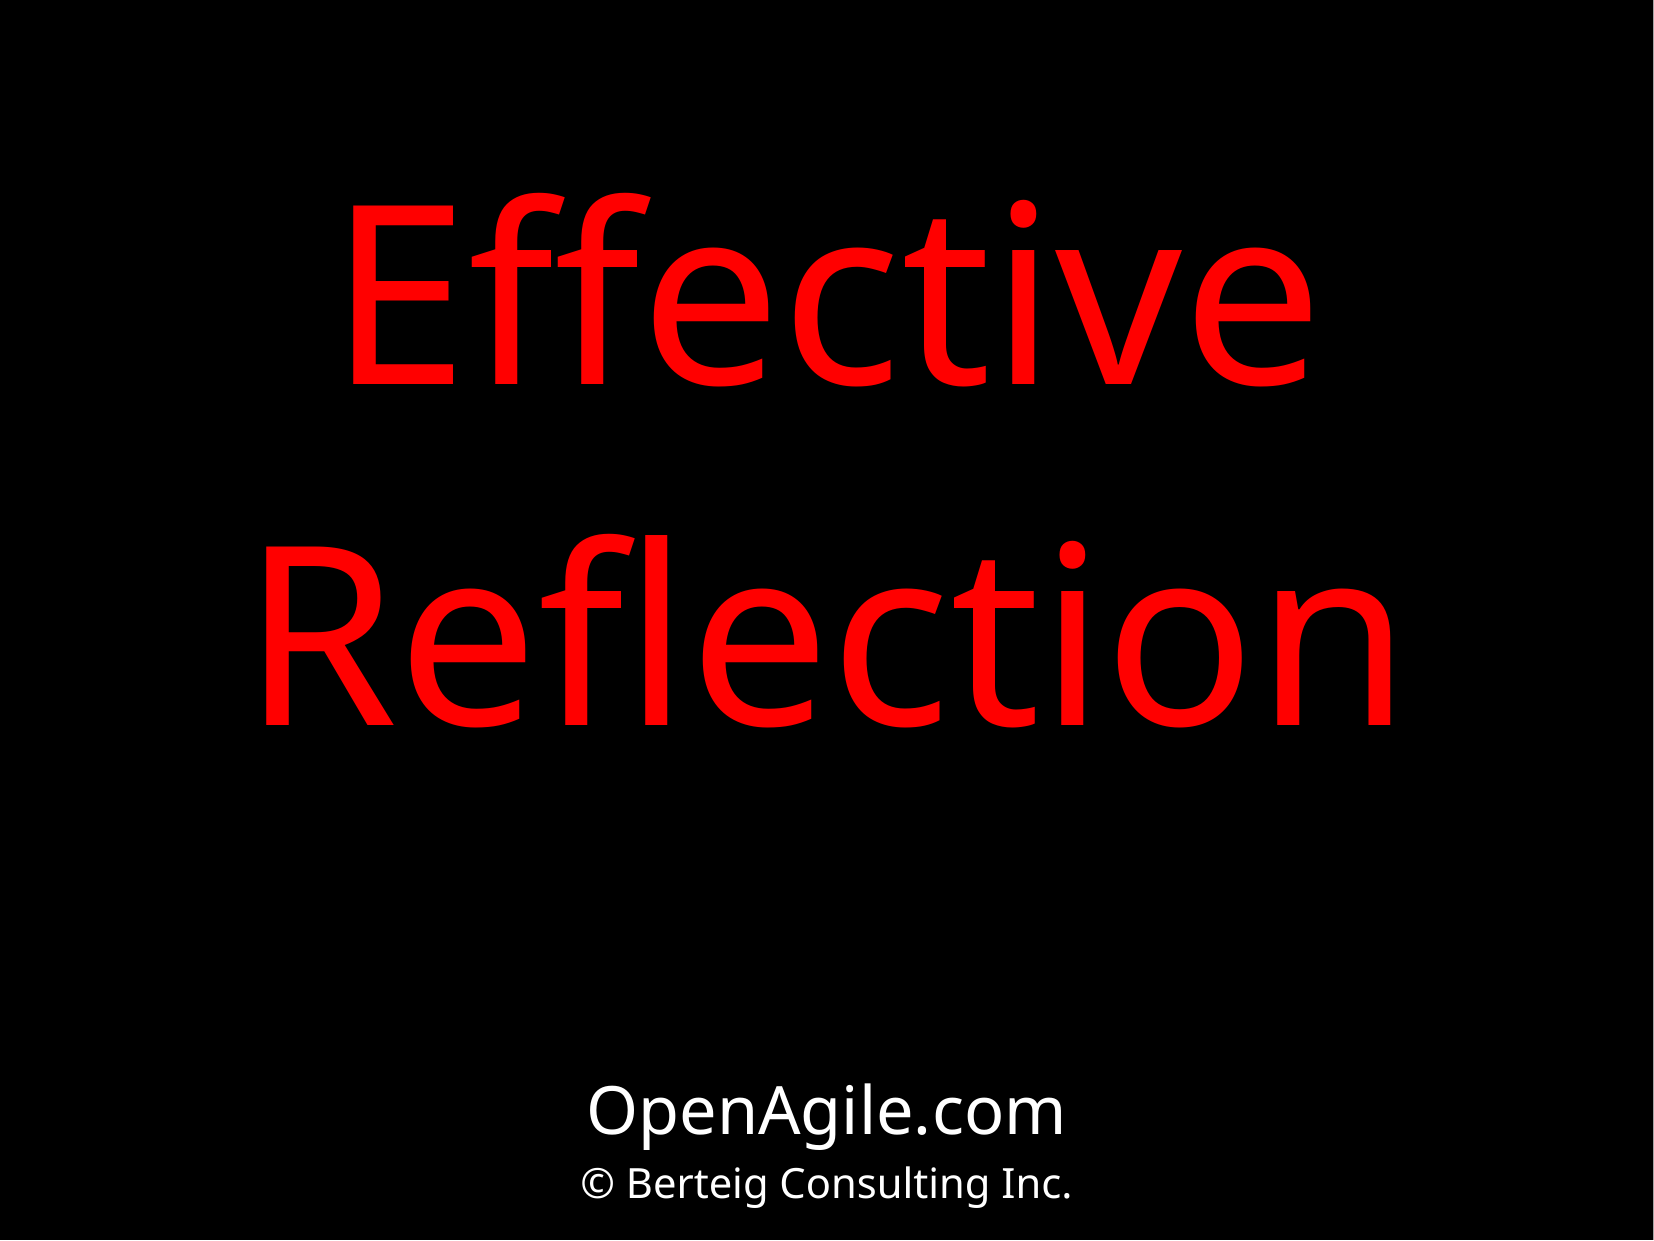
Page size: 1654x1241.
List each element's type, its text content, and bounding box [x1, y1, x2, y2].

title Effective Reflection [59, 36, 1595, 879]
